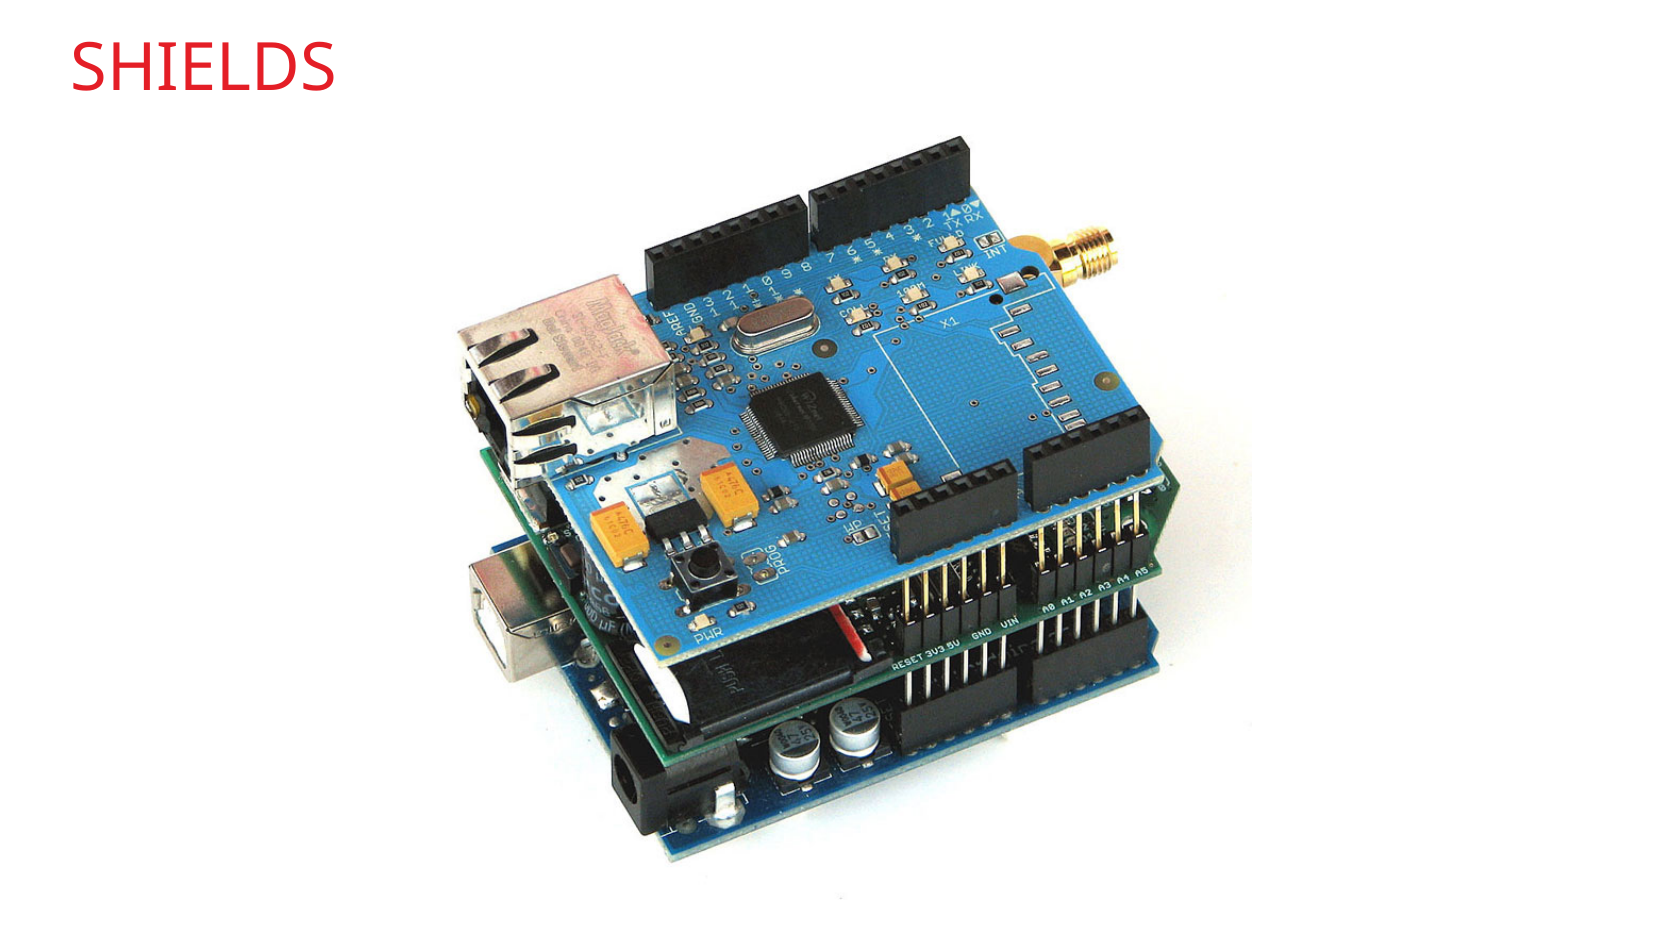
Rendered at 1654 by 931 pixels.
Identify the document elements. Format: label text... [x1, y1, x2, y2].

picture [401, 118, 1252, 900]
title SHIELDS [70, 11, 1347, 118]
